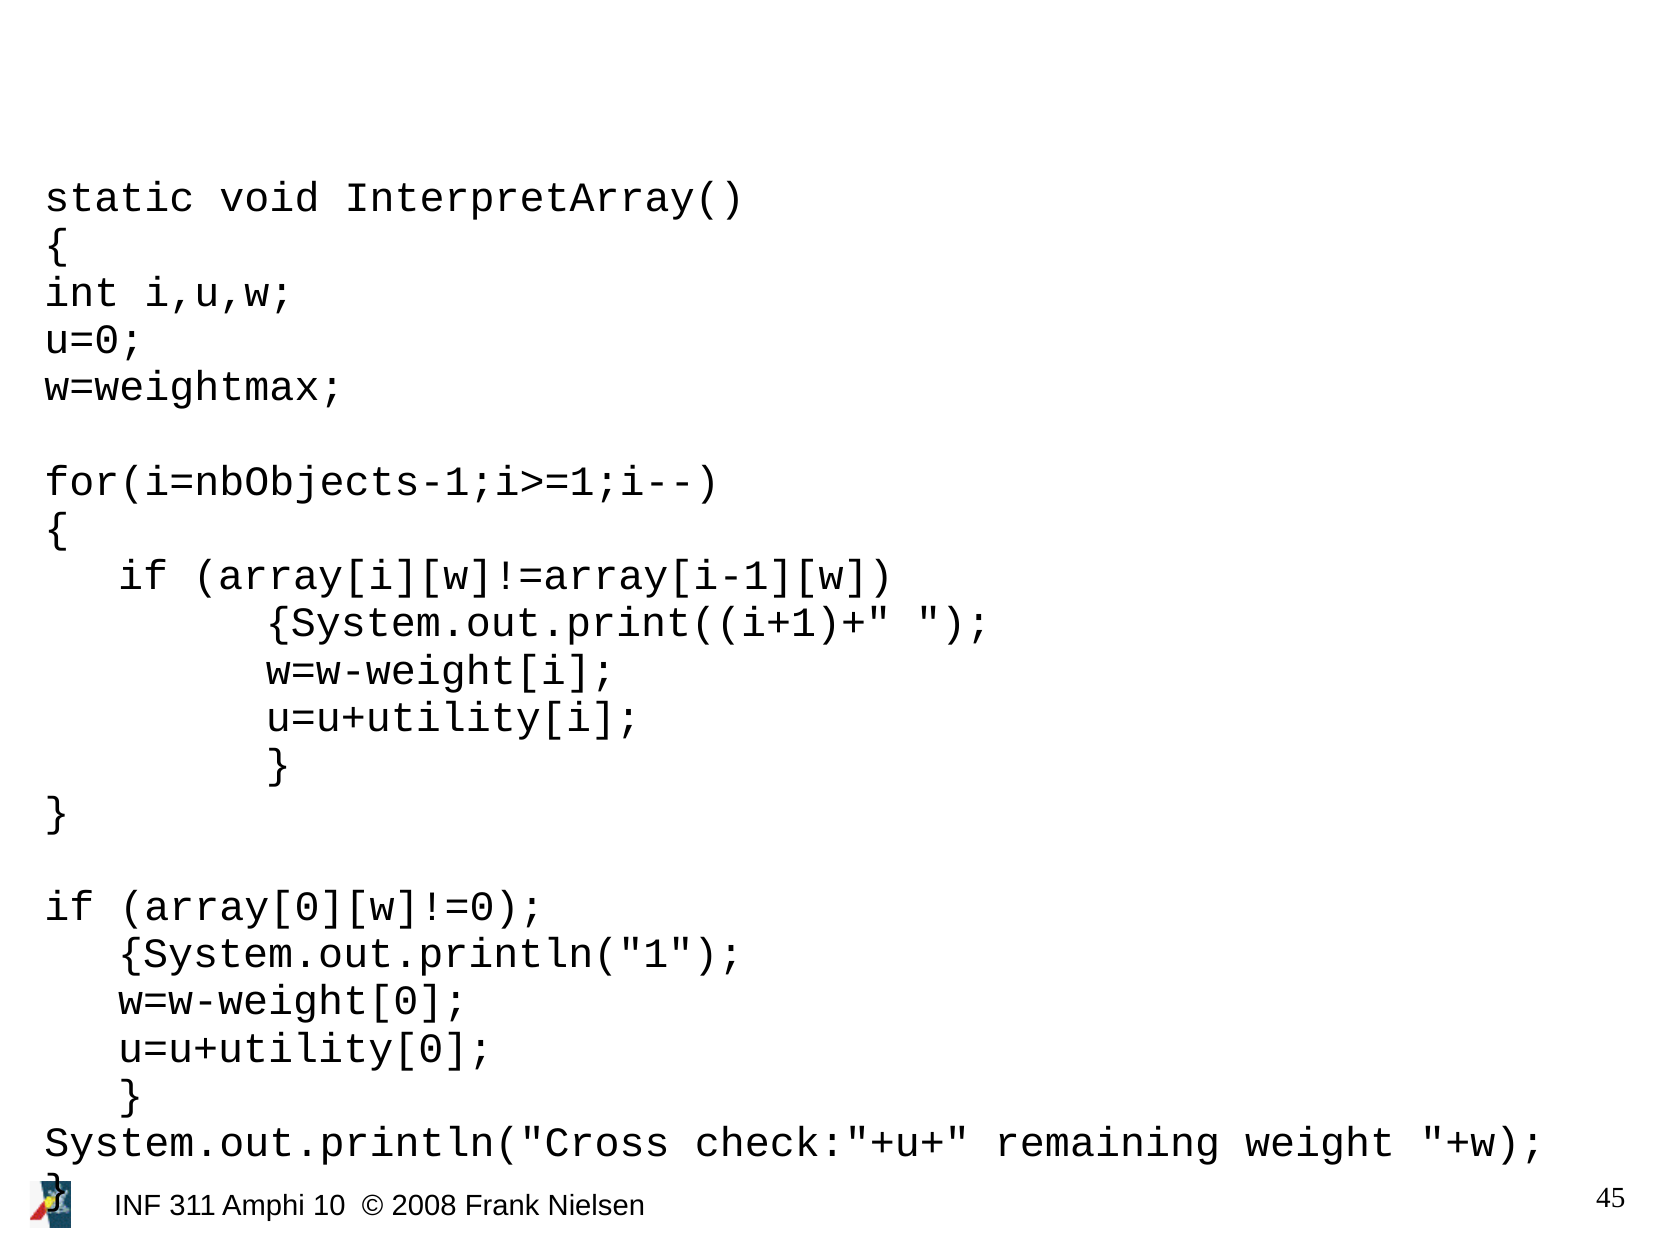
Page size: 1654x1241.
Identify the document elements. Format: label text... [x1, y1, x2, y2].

text_box static void InterpretArray() { int i,u,w; u=0; w=weightmax; for(i=nbObjects-1;i>=1;i--) { if (array[i][w]!=array[i-1][w]) {System.out.print((i+1)+" "); w=w-weight[i]; u=u+utility[i]; } } if (array[0][w]!=0); {System.out.println("1"); w=w-weight[0]; u=u+utility[0]; } System.out.println("Cross check:"+u+" remaining weight "+w); } [29, 169, 1560, 1170]
picture [29, 1181, 71, 1228]
